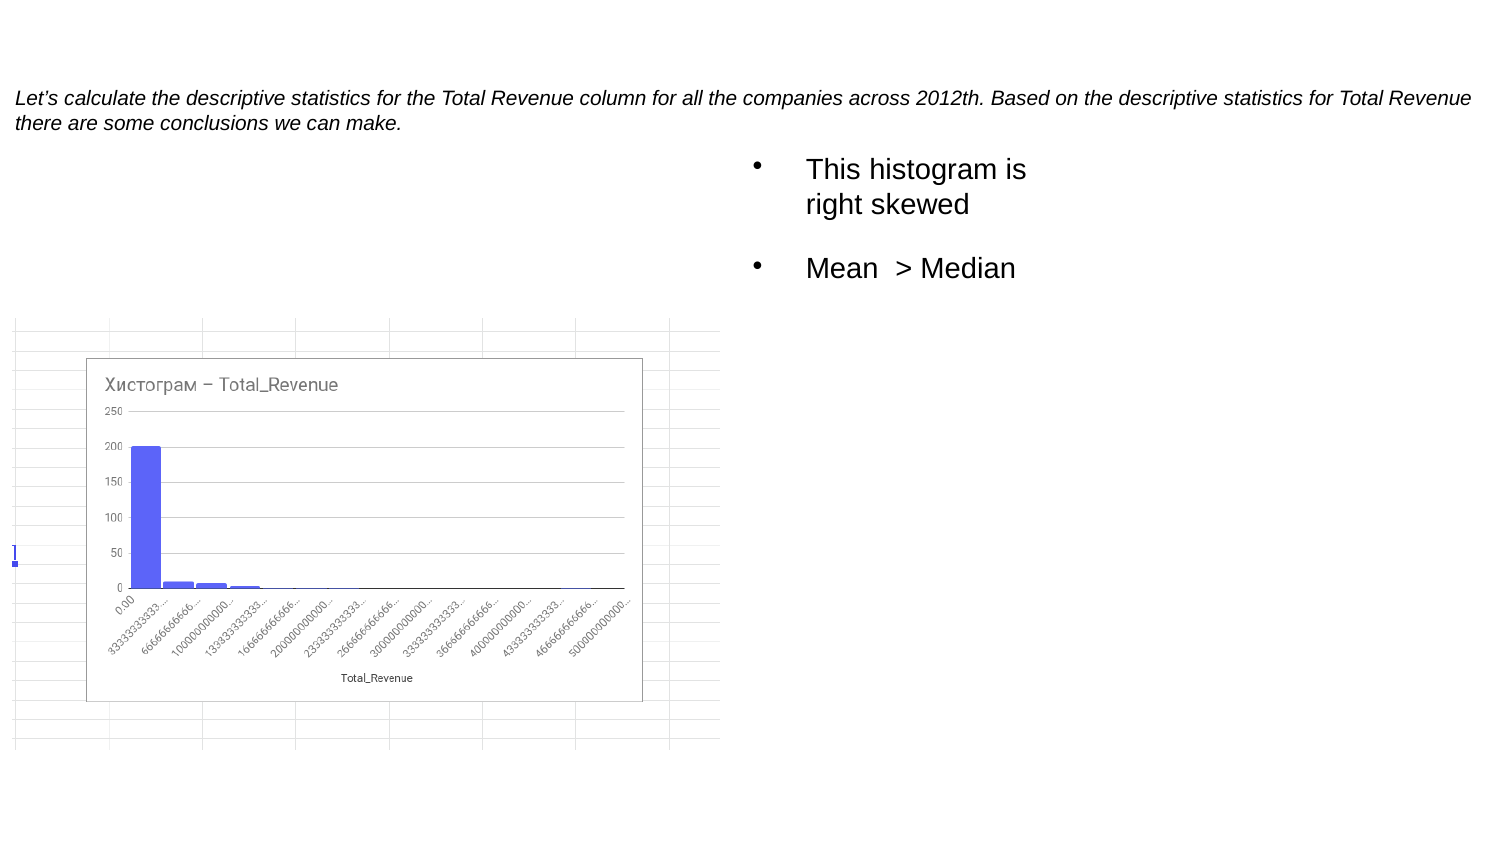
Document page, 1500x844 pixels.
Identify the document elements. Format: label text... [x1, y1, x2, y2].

text_box This histogram is right skewed Mean > Median [735, 150, 1056, 711]
picture [12, 318, 720, 750]
text_box Let’s calculate the descriptive statistics for the Total Revenue column for all the companies across 2012th. Based on the descriptive statistics for Total Revenue there are some conclusions we can make. [14, 64, 1500, 180]
